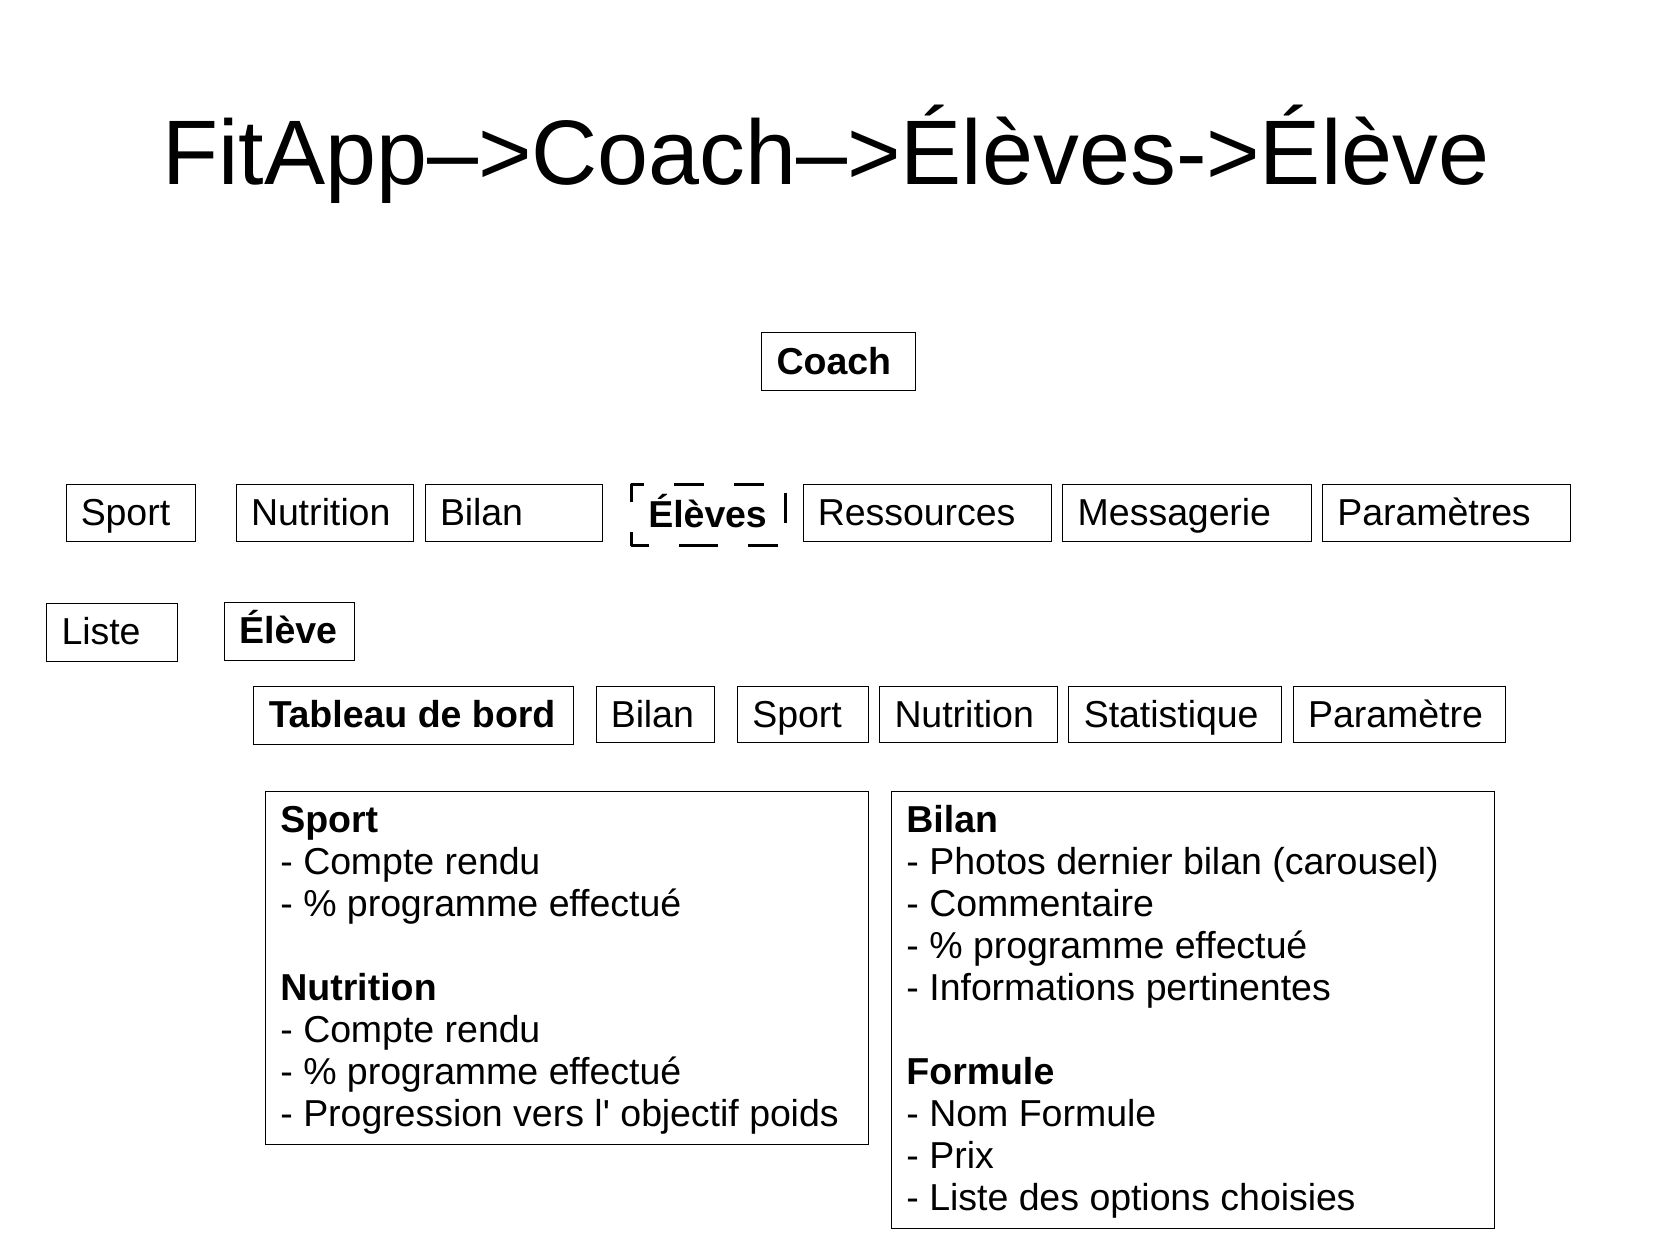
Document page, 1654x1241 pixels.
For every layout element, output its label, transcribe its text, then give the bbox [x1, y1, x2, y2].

text_box Nutrition [236, 484, 414, 542]
text_box Ressources [803, 484, 1052, 542]
text_box Bilan [596, 686, 715, 743]
title FitApp–>Coach–>Élèves->Élève [11, 49, 1642, 257]
text_box Élève [224, 602, 355, 661]
text_box Bilan [425, 484, 603, 542]
text_box Nutrition [879, 686, 1058, 743]
text_box Liste [46, 603, 178, 662]
text_box Bilan - Photos dernier bilan (carousel) - Commentaire - % programme effectué - Informations pertinentes Formule - Nom Formule - Prix - Liste des options choisies [891, 791, 1495, 1229]
text_box Coach [761, 332, 916, 391]
text_box Paramètre [1293, 686, 1506, 743]
text_box Messagerie [1062, 484, 1312, 542]
text_box Statistique [1068, 686, 1282, 743]
text_box Paramètres [1322, 484, 1571, 542]
text_box Sport - Compte rendu - % programme effectué Nutrition - Compte rendu - % programme effectué - Progression vers l' objectif poids [265, 791, 869, 1145]
text_box Tableau de bord [253, 686, 574, 745]
text_box Élèves [631, 484, 786, 546]
text_box Sport [737, 686, 869, 743]
text_box Sport [66, 484, 196, 542]
